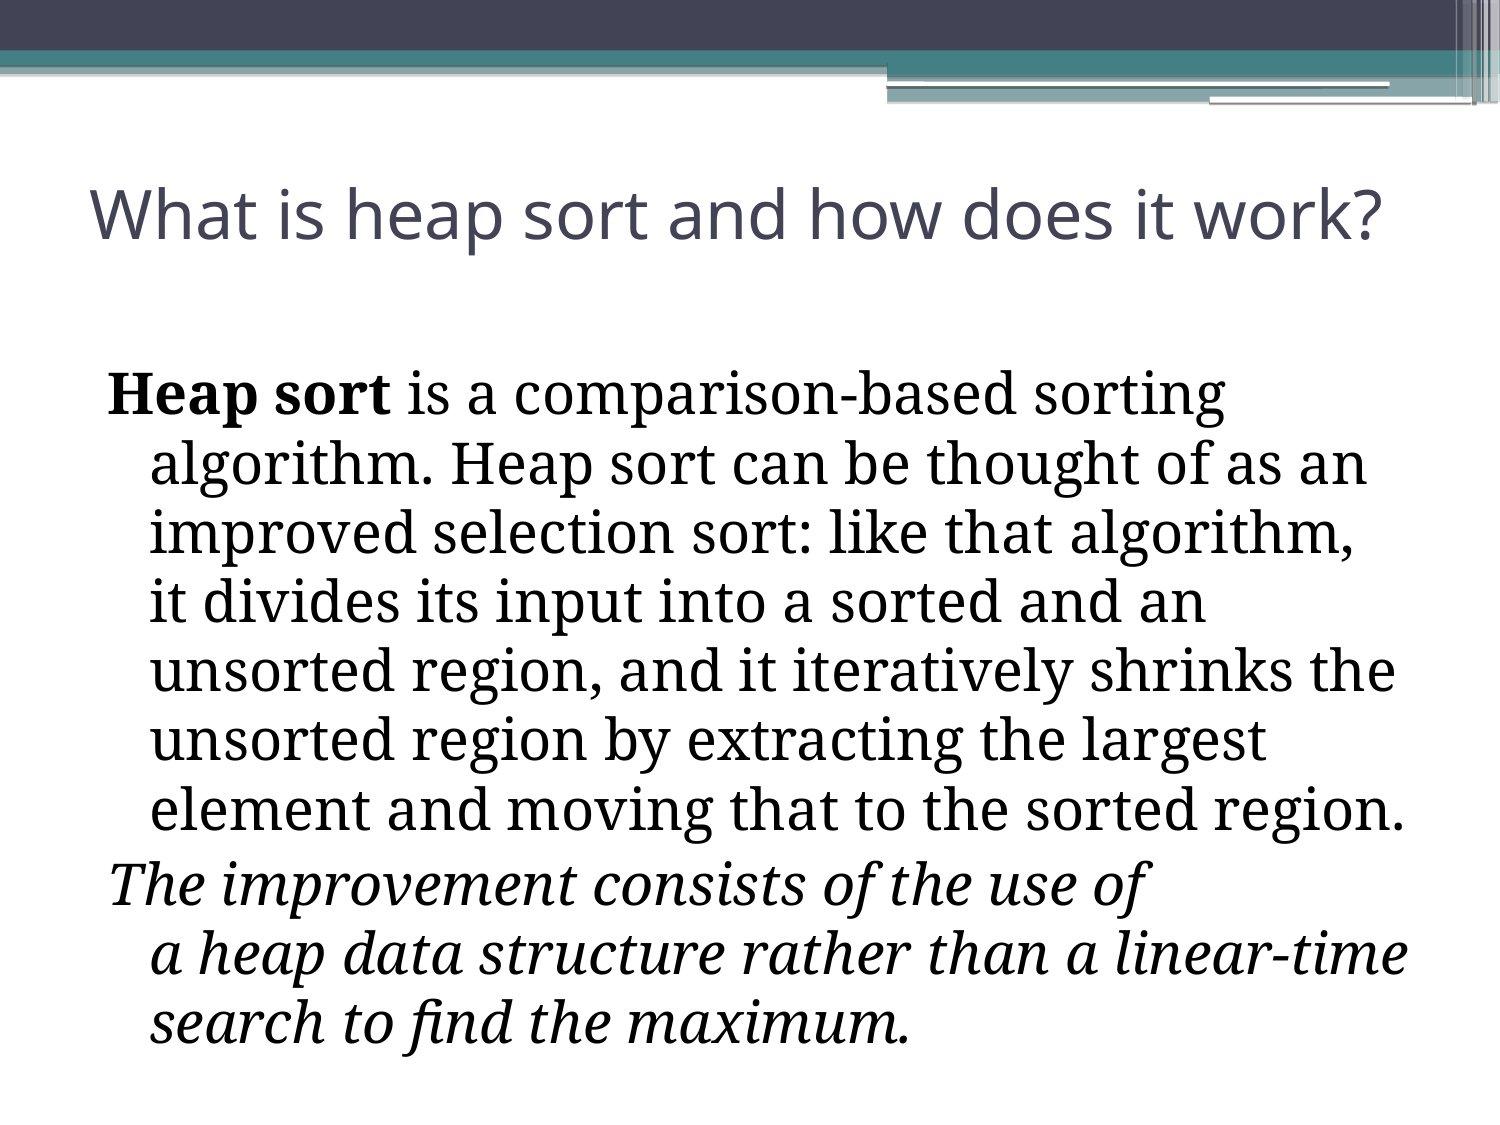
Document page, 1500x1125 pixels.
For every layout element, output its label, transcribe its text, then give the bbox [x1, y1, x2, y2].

title What is heap sort and how does it work? [75, 125, 1425, 300]
list Heap sort is a comparison-based sorting algorithm. Heap sort can be thought of as an improved selection sort: like that algorithm, it divides its input into a sorted and an unsorted region, and it iteratively shrinks the unsorted region by extracting the largest element and moving that to the sorted region. The improvement consists of the use of a heap data structure rather than a linear-time search to find the maximum. [75, 350, 1425, 1088]
